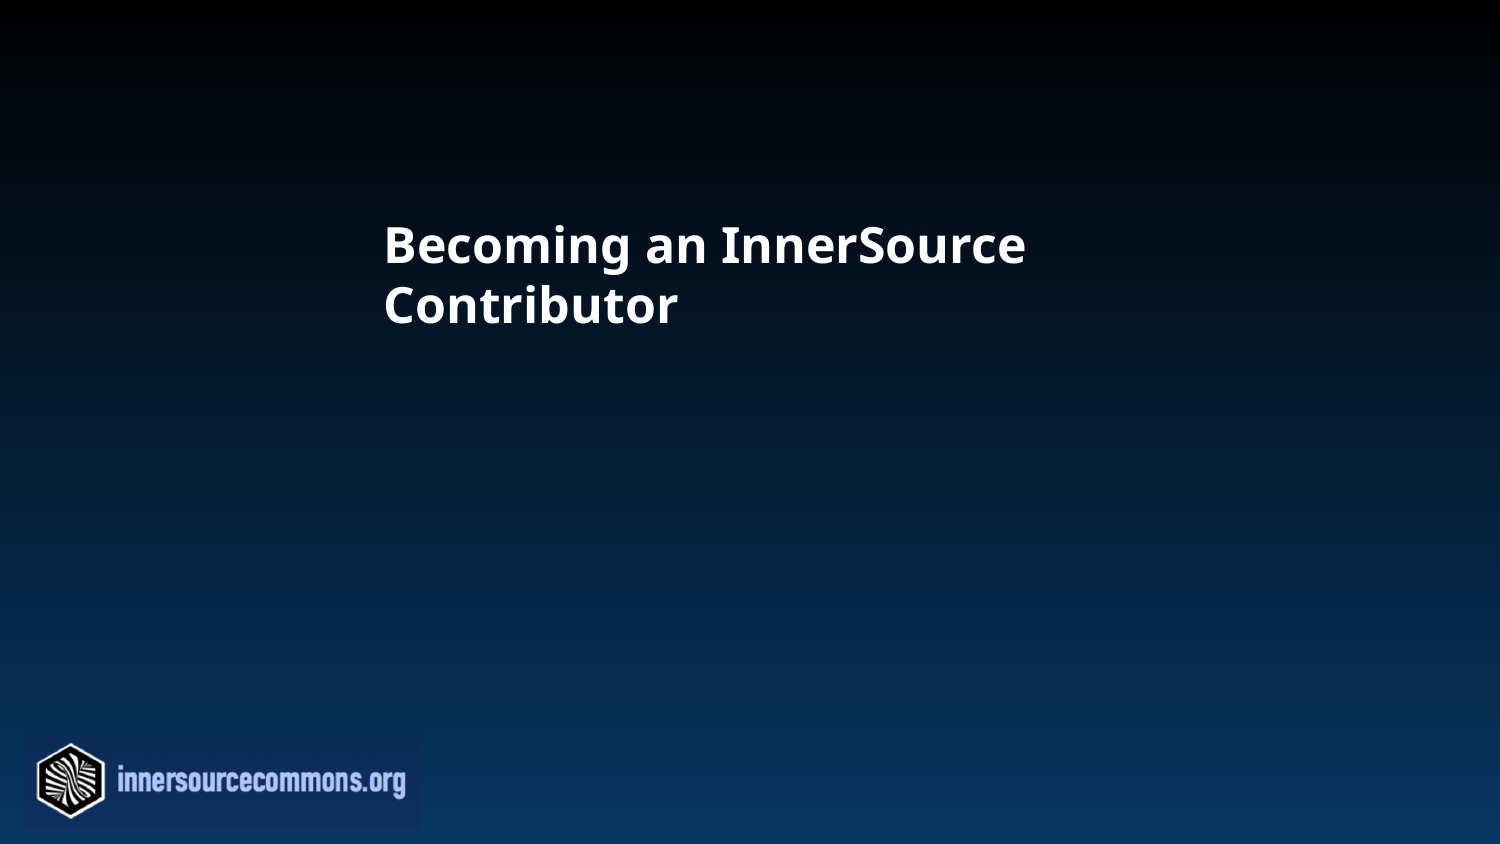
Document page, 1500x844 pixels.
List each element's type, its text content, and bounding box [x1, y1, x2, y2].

text_box Becoming an InnerSource Contributor [368, 199, 1177, 254]
picture [23, 732, 420, 830]
